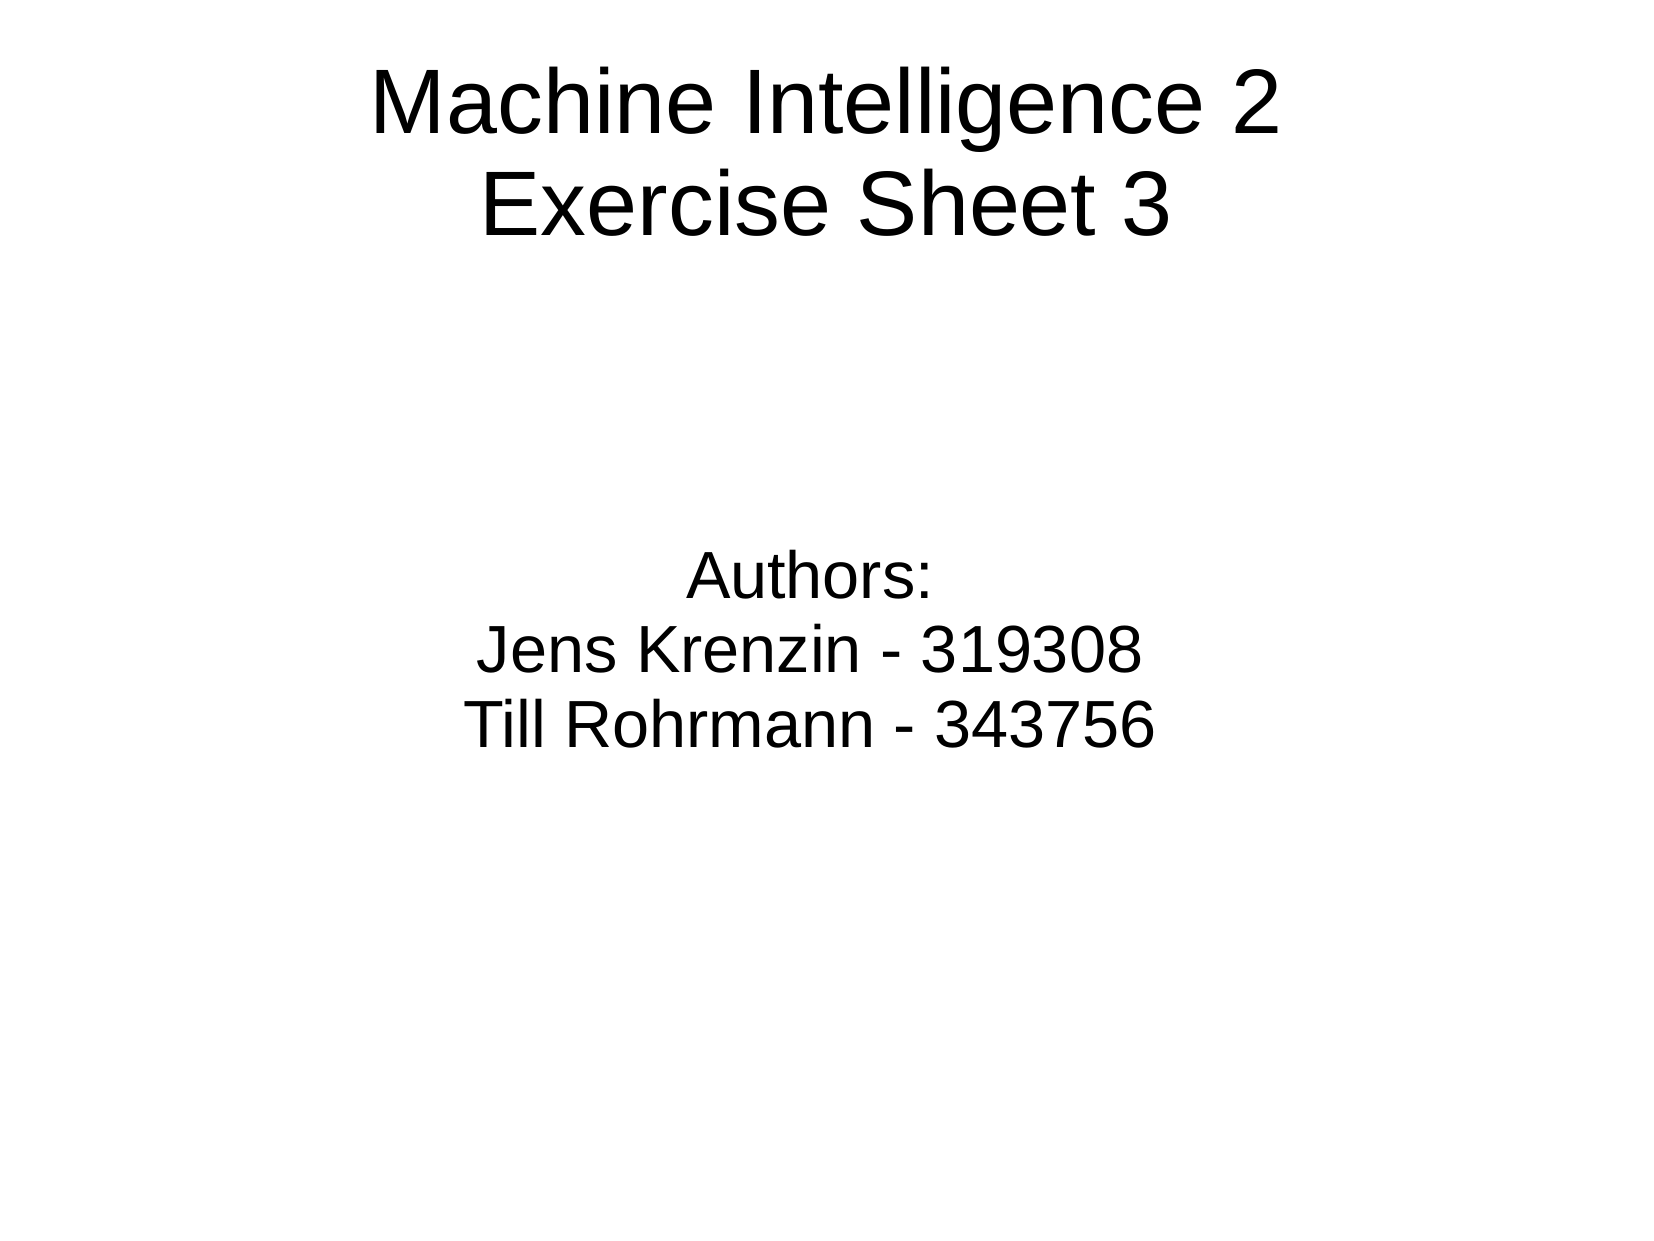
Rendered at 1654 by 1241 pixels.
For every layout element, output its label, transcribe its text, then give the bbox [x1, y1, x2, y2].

subtitle Authors: Jens Krenzin - 319308 Till Rohrmann - 343756 [82, 290, 1538, 1010]
title Machine Intelligence 2 Exercise Sheet 3 [82, 49, 1571, 257]
